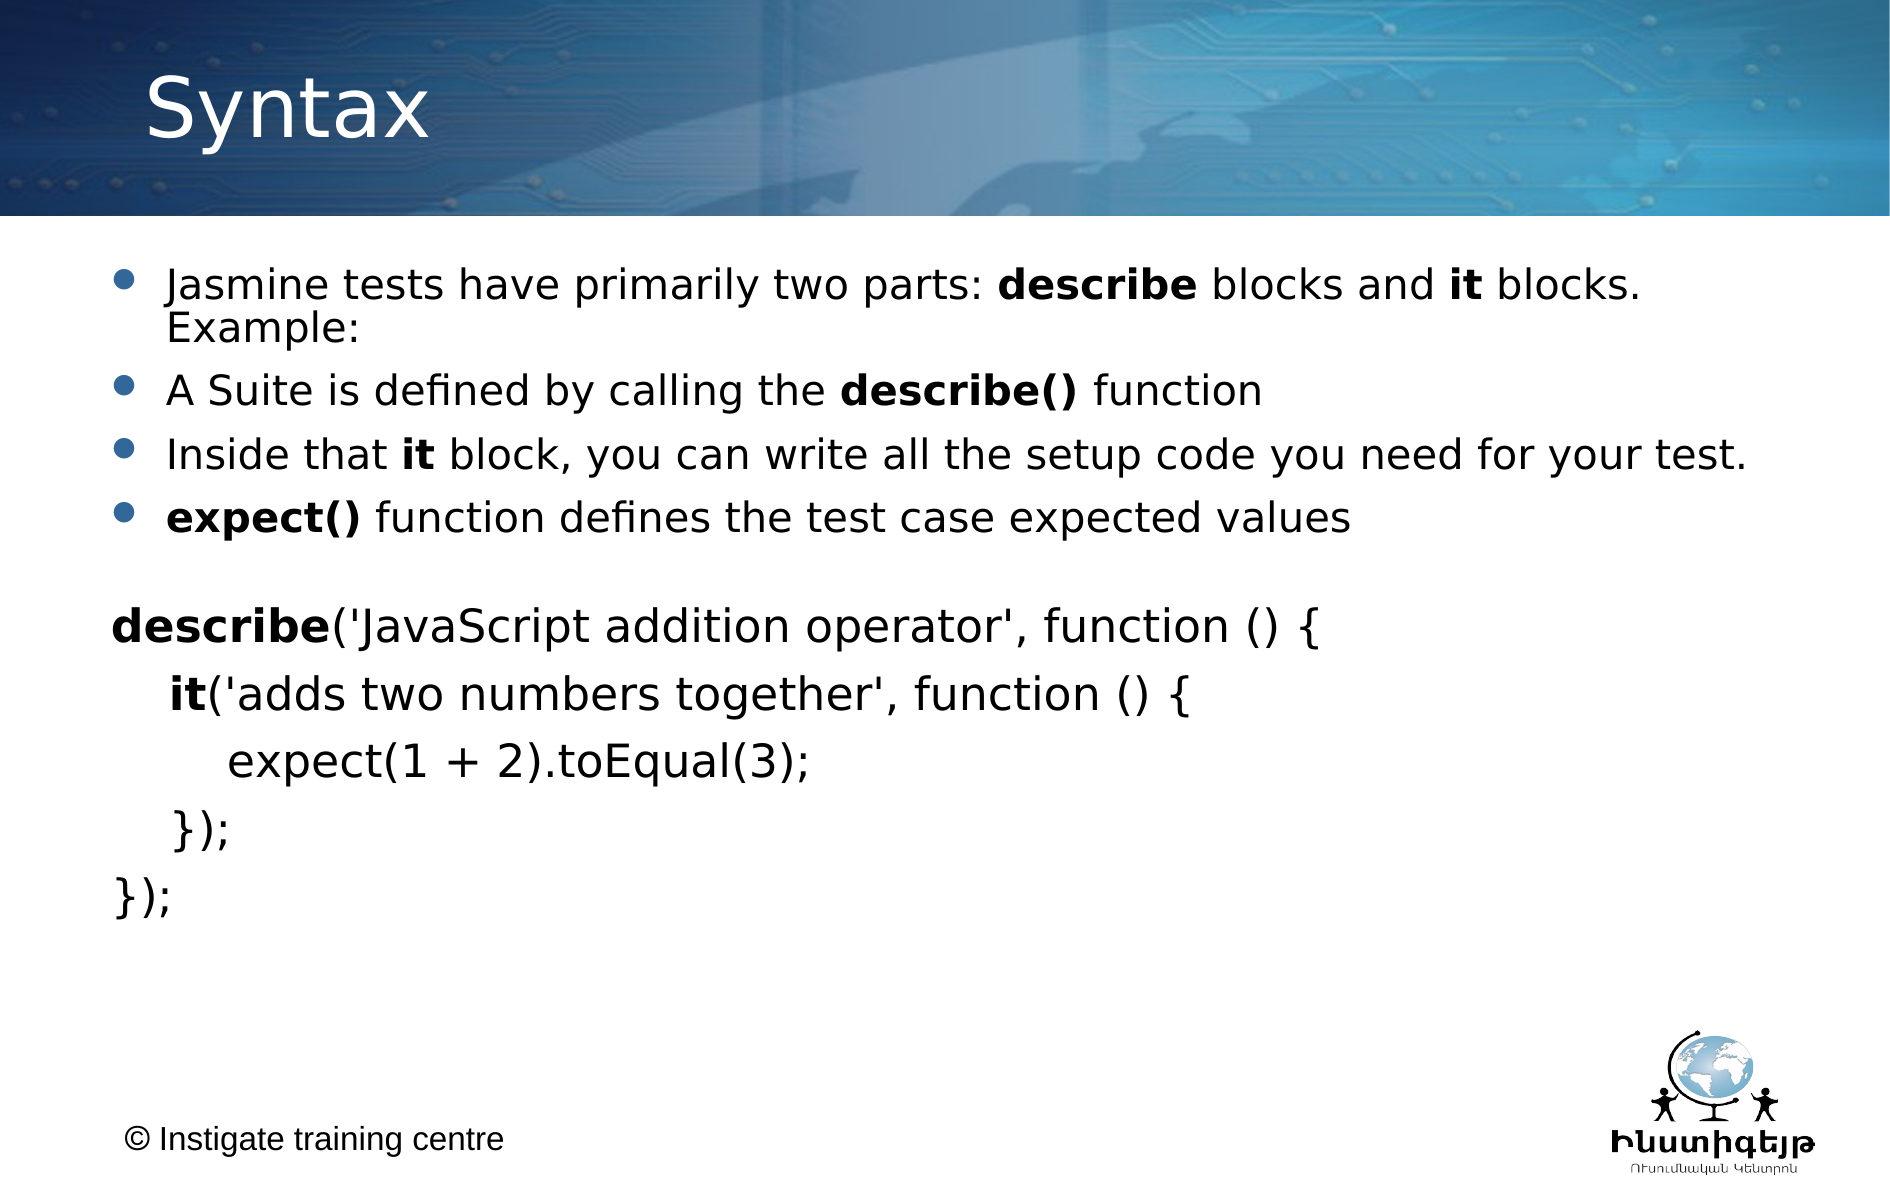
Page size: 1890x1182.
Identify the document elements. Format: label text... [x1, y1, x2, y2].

picture [0, 0, 1890, 216]
list Jasmine tests have primarily two parts: describe blocks and it blocks. Example: A Suite is defined by calling the describe() function Inside that it block, you can write all the setup code you need for your test. expect() function defines the test case expected values describe('JavaScript addition operator', function () { it('adds two numbers together', function () { expect(1 + 2).toEqual(3); }); }); [110, 264, 1801, 289]
picture [1612, 1030, 1815, 1175]
